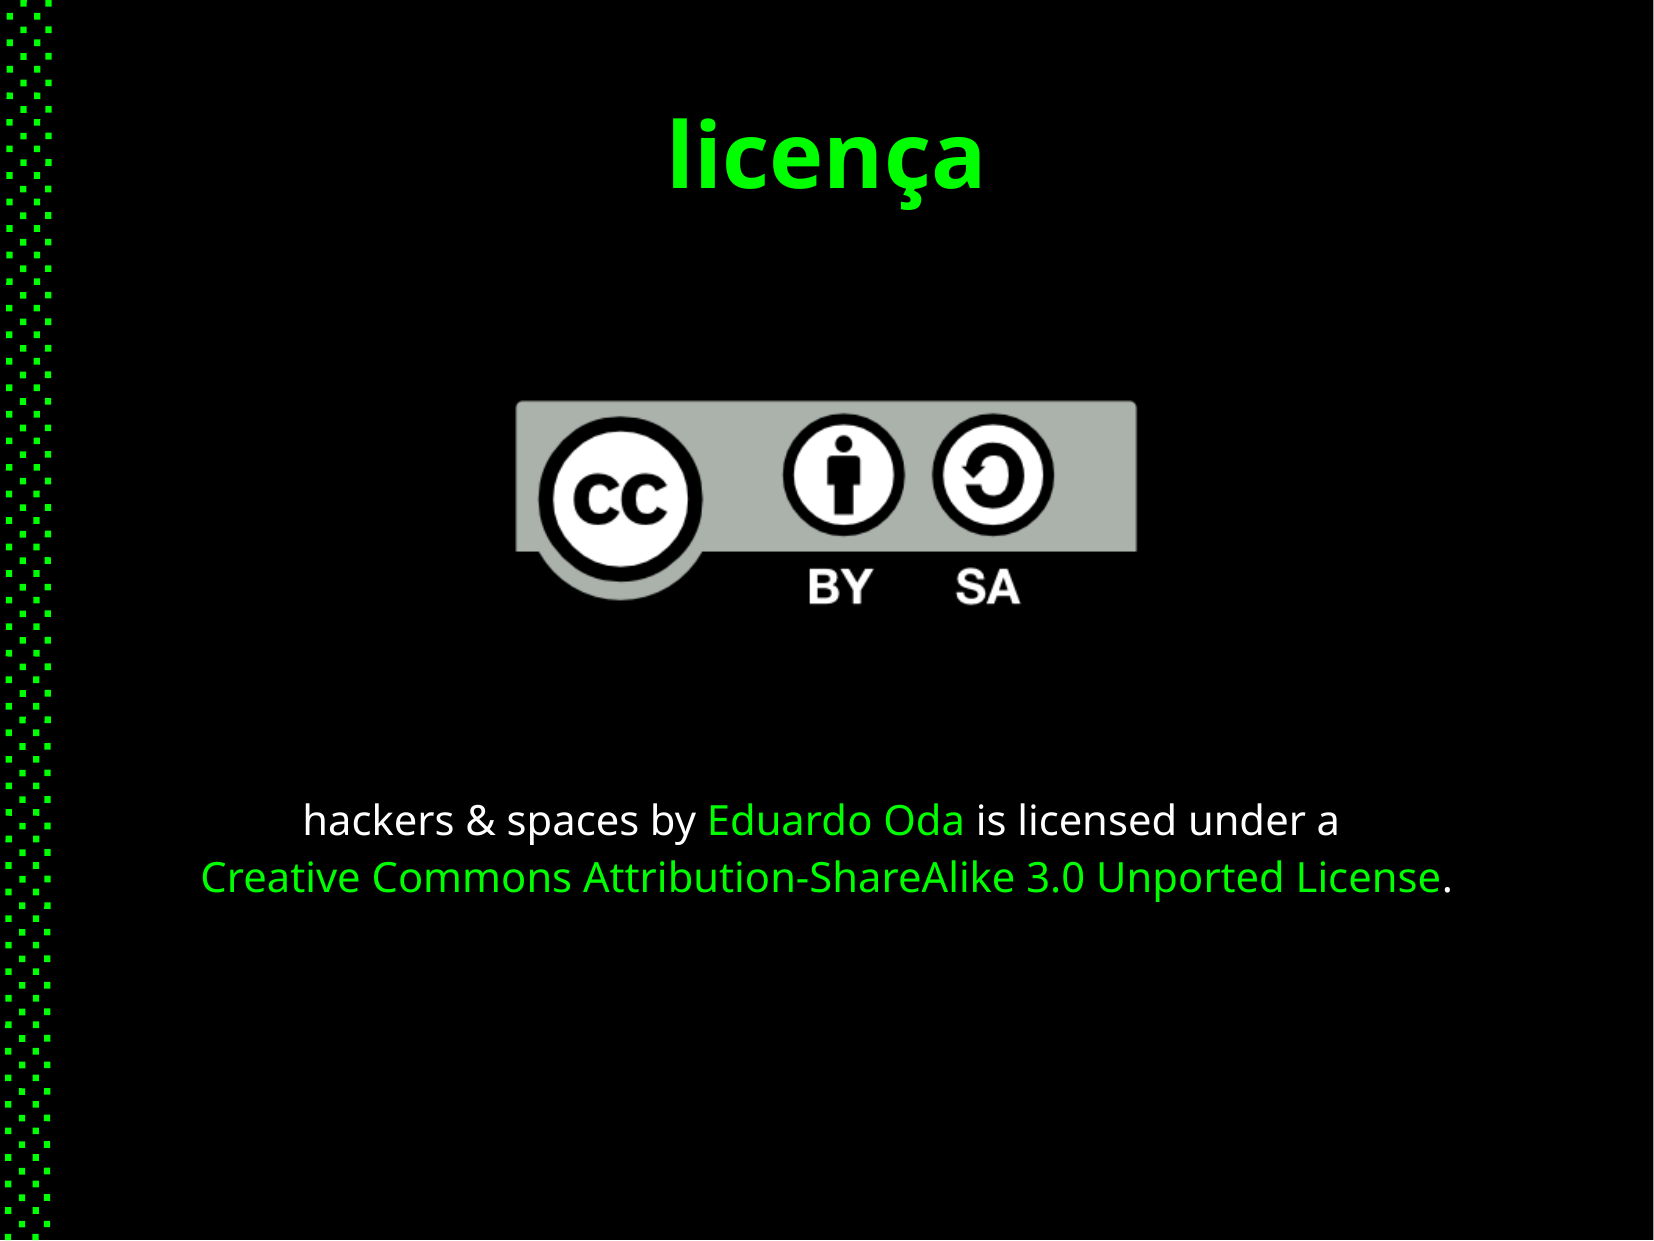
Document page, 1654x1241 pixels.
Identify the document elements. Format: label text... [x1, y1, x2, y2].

text_box hackers & spaces by Eduardo Oda is licensed under a Creative Commons Attribution-ShareAlike 3.0 Unported License. [61, 783, 1592, 924]
picture [511, 396, 1142, 618]
title licença [82, 49, 1571, 257]
